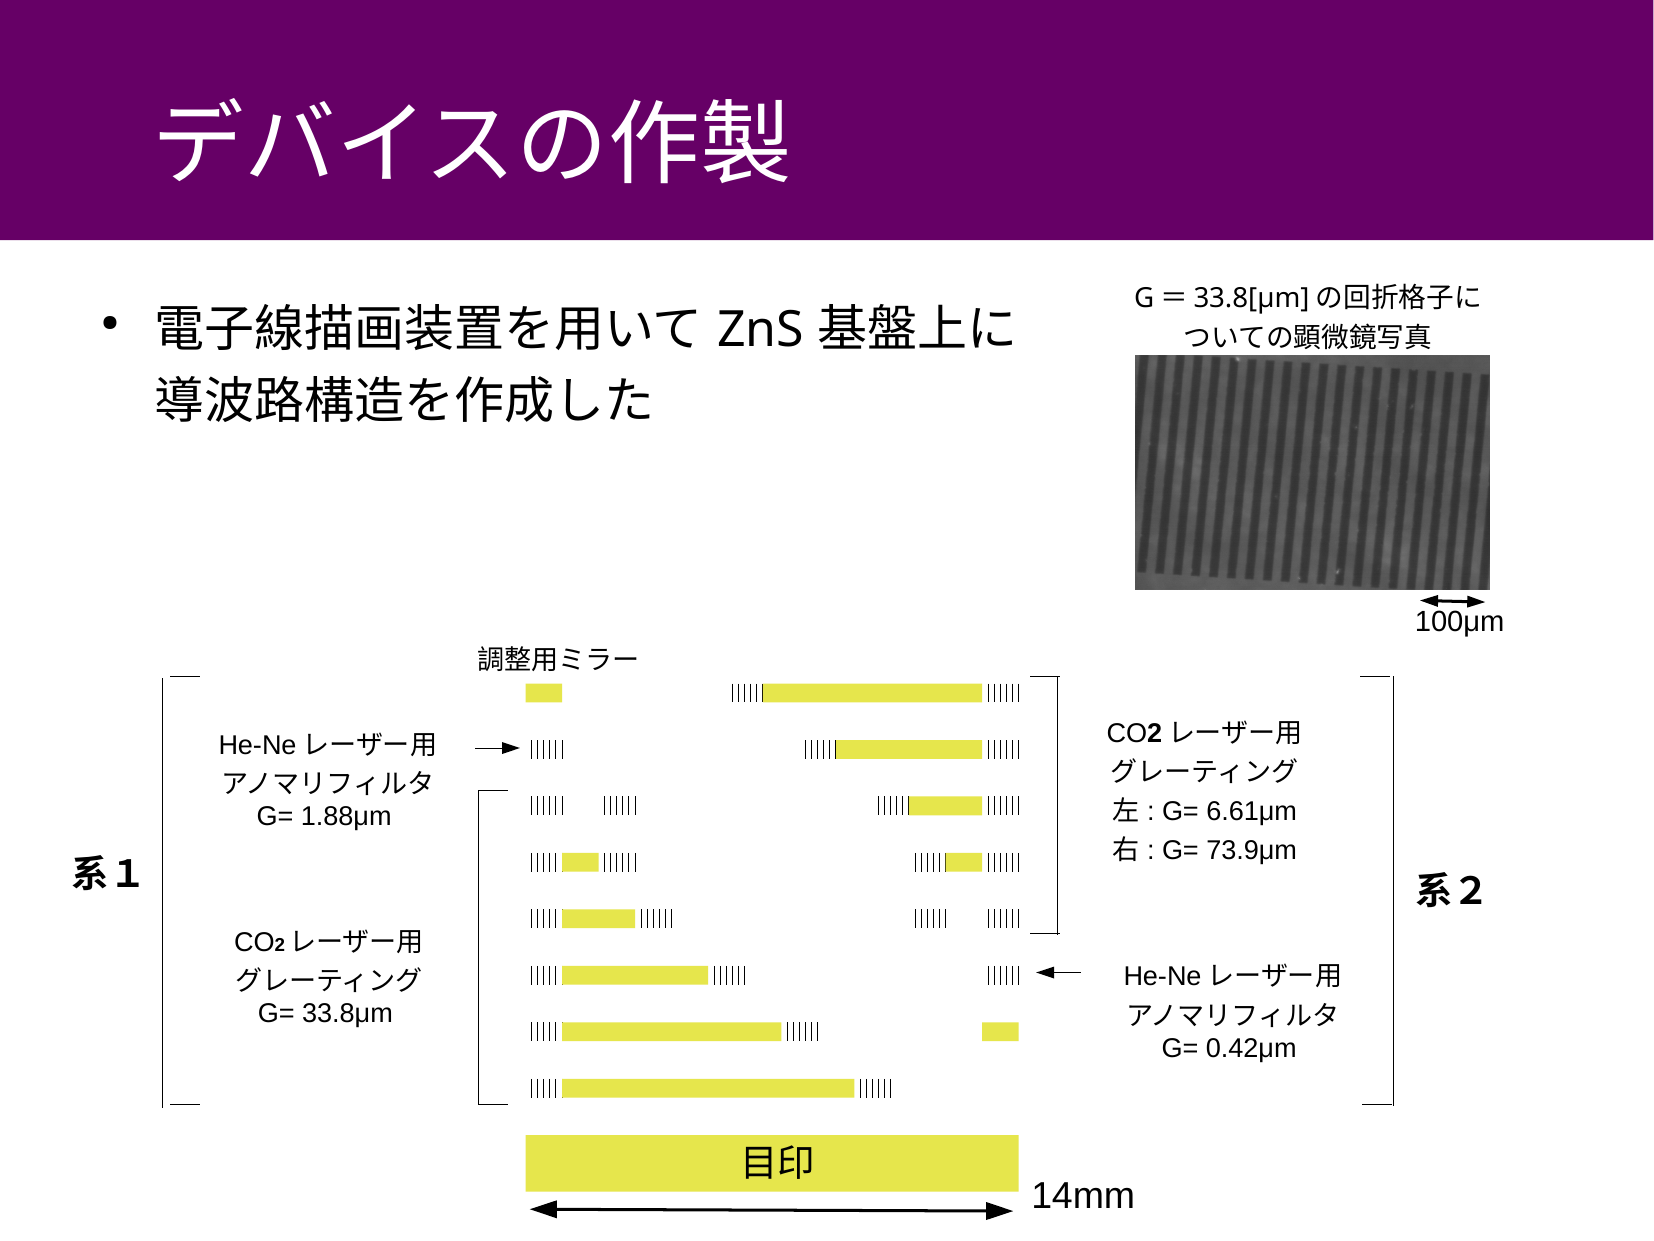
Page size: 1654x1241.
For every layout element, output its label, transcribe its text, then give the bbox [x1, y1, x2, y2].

text_box 100μm [1461, 615, 1487, 628]
text_box CO2レーザー用 グレーティング 左: G= 6.61μm 右: G= 73.9μm [1113, 738, 1296, 841]
text_box CO2レーザー用 グレーティング G= 33.8μm [238, 934, 420, 1014]
list G＝33.8[μm]の回折格子についての顕微鏡写真 [1073, 274, 1491, 356]
text_box [598, 796, 636, 816]
text_box [525, 740, 563, 759]
text_box [525, 1135, 1019, 1192]
text_box 100μm [1412, 615, 1421, 628]
title デバイスの作製 [152, 32, 1641, 241]
text_box [525, 796, 563, 816]
text_box [525, 1022, 818, 1042]
text_box He-Neレーザー用 アノマリフィルタ G= 1.88μm [237, 737, 419, 818]
text_box [525, 965, 745, 985]
text_box [525, 909, 672, 929]
text_box 100μm [1491, 615, 1500, 628]
text_box 100μm [1451, 615, 1459, 628]
text_box [0, 0, 1654, 241]
text_box 100μm [1435, 615, 1443, 628]
text_box 系１ [51, 852, 168, 890]
text_box [799, 740, 1019, 759]
picture [1135, 356, 1490, 590]
text_box [982, 965, 1019, 985]
text_box [525, 852, 636, 872]
text_box 100μm [1424, 615, 1433, 628]
text_box 目印 [686, 1135, 869, 1186]
text_box [982, 909, 1019, 929]
text_box [525, 1078, 891, 1098]
text_box [982, 1022, 1019, 1042]
text_box 14mm [992, 1171, 1174, 1221]
text_box [525, 685, 563, 703]
list 電子線描画装置を用いてZnS基盤上に導波路構造を作成した [83, 288, 1036, 685]
text_box [909, 909, 946, 929]
text_box [909, 852, 1019, 872]
text_box [726, 685, 1019, 703]
text_box [872, 796, 1019, 816]
text_box 系２ [1399, 866, 1507, 910]
text_box He-Neレーザー用 アノマリフィルタ G= 0.42μm [1142, 968, 1324, 1049]
